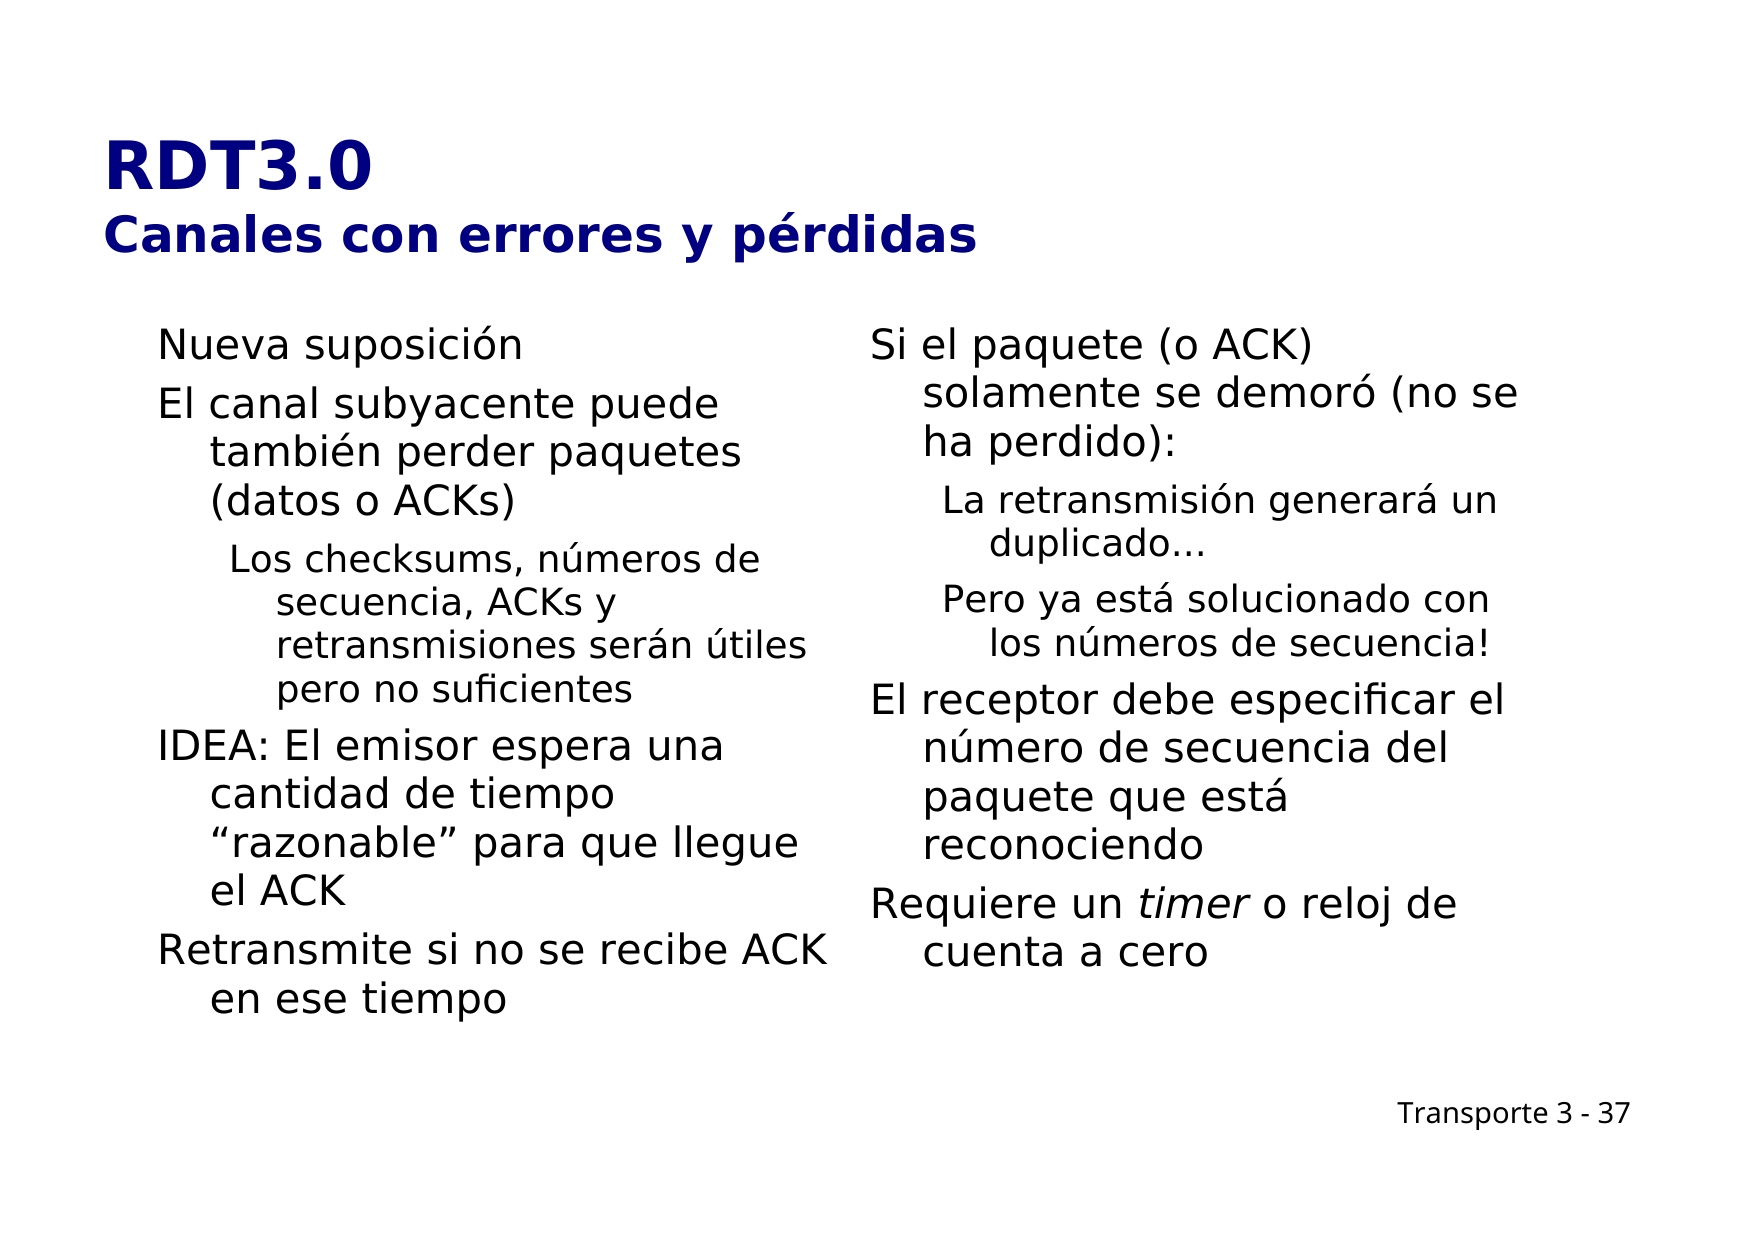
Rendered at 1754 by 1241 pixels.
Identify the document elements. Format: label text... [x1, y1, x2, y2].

list Si el paquete (o ACK) solamente se demoró (no se ha perdido): La retransmisión generará un duplicado... Pero ya está solucionado con los números de secuencia! El receptor debe especificar el número de secuencia del paquete que está reconociendo Requiere un timer o reloj de cuenta a cero [866, 320, 1546, 977]
title RDT3.0 Canales con errores y pérdidas [88, 87, 1654, 305]
list Nueva suposición El canal subyacente puede también perder paquetes (datos o ACKs) Los checksums, números de secuencia, ACKs y retransmisiones serán útiles pero no suficientes IDEA: El emisor espera una cantidad de tiempo “razonable” para que llegue el ACK Retransmite si no se recibe ACK en ese tiempo [154, 320, 833, 1024]
